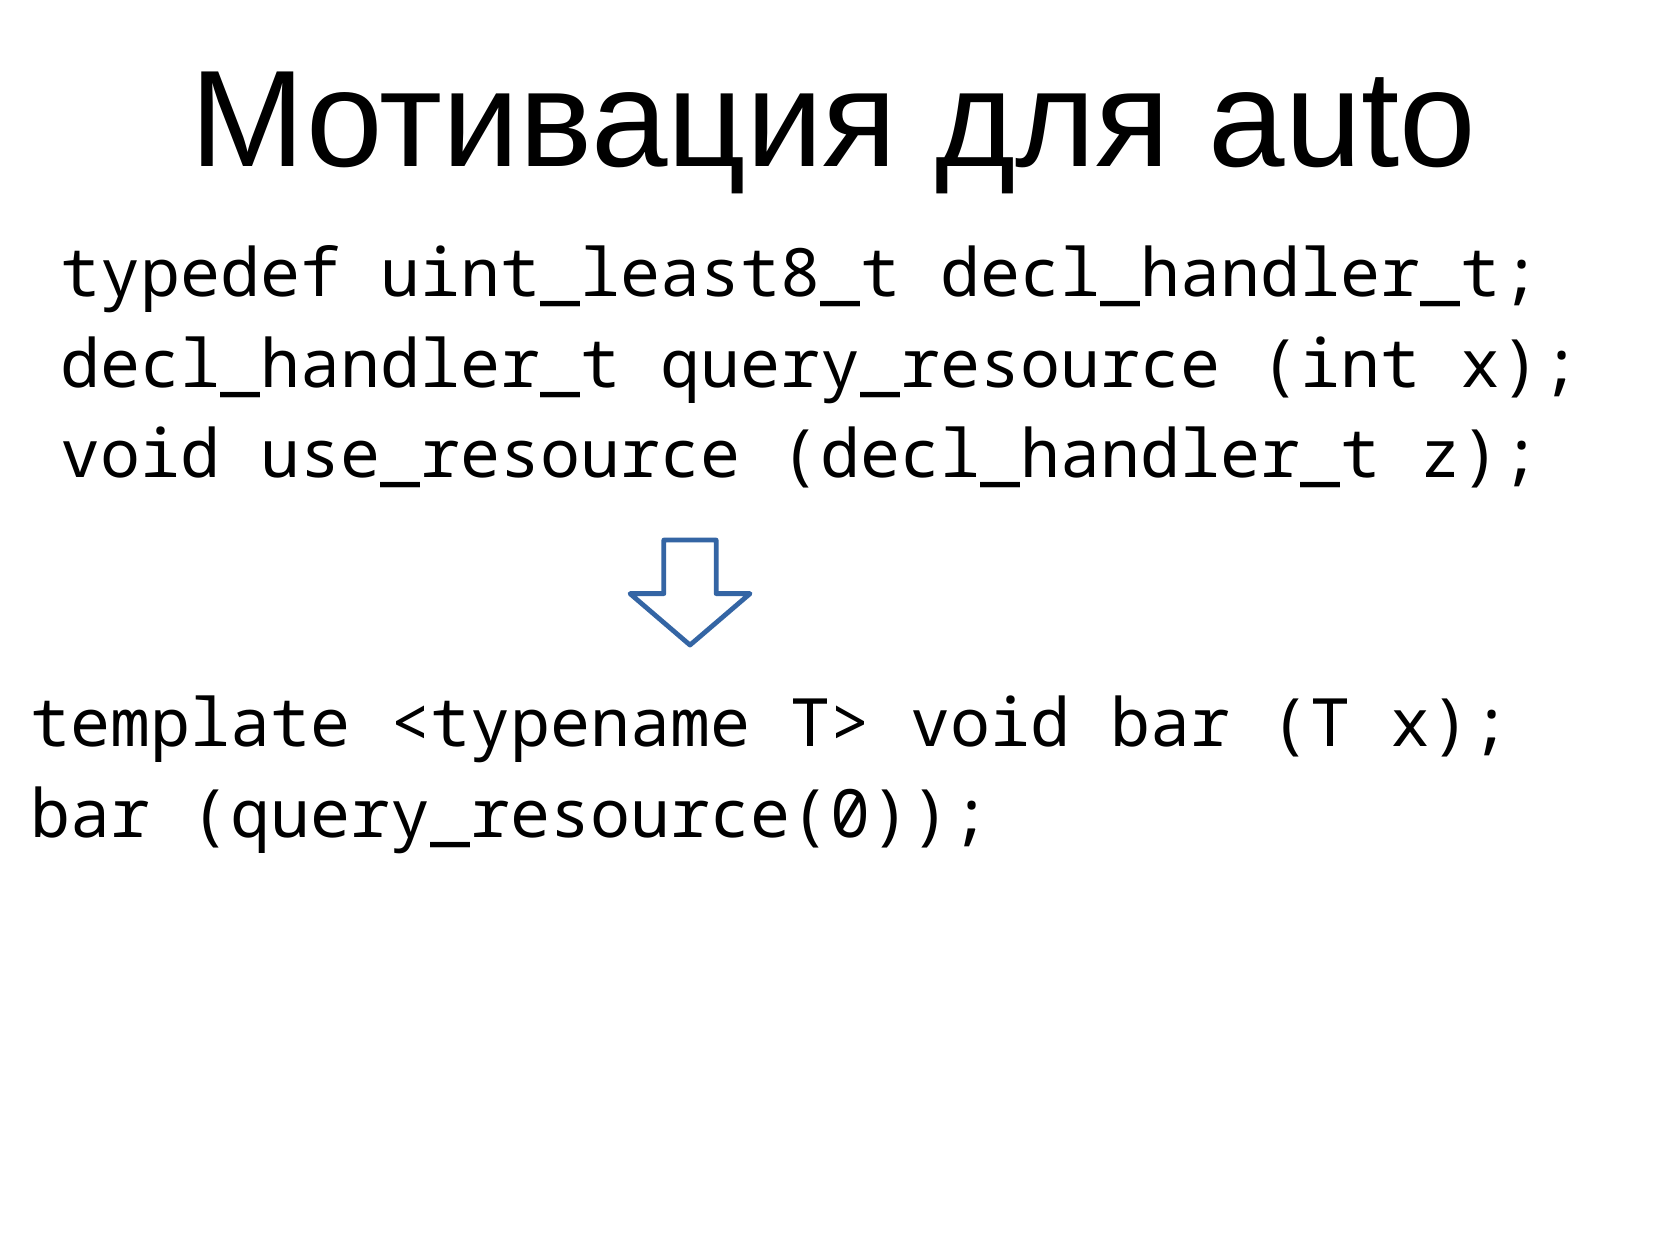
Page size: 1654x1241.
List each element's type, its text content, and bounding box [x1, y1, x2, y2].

title Мотивация для auto [90, 15, 1579, 223]
text_box [630, 540, 751, 646]
list template <typename T> void bar (T x); bar (query_resource(0)); [30, 675, 1654, 901]
list typedef uint_least8_t decl_handler_t; decl_handler_t query_resource (int x); void use_resource (decl_handler_t z); [60, 225, 1621, 511]
